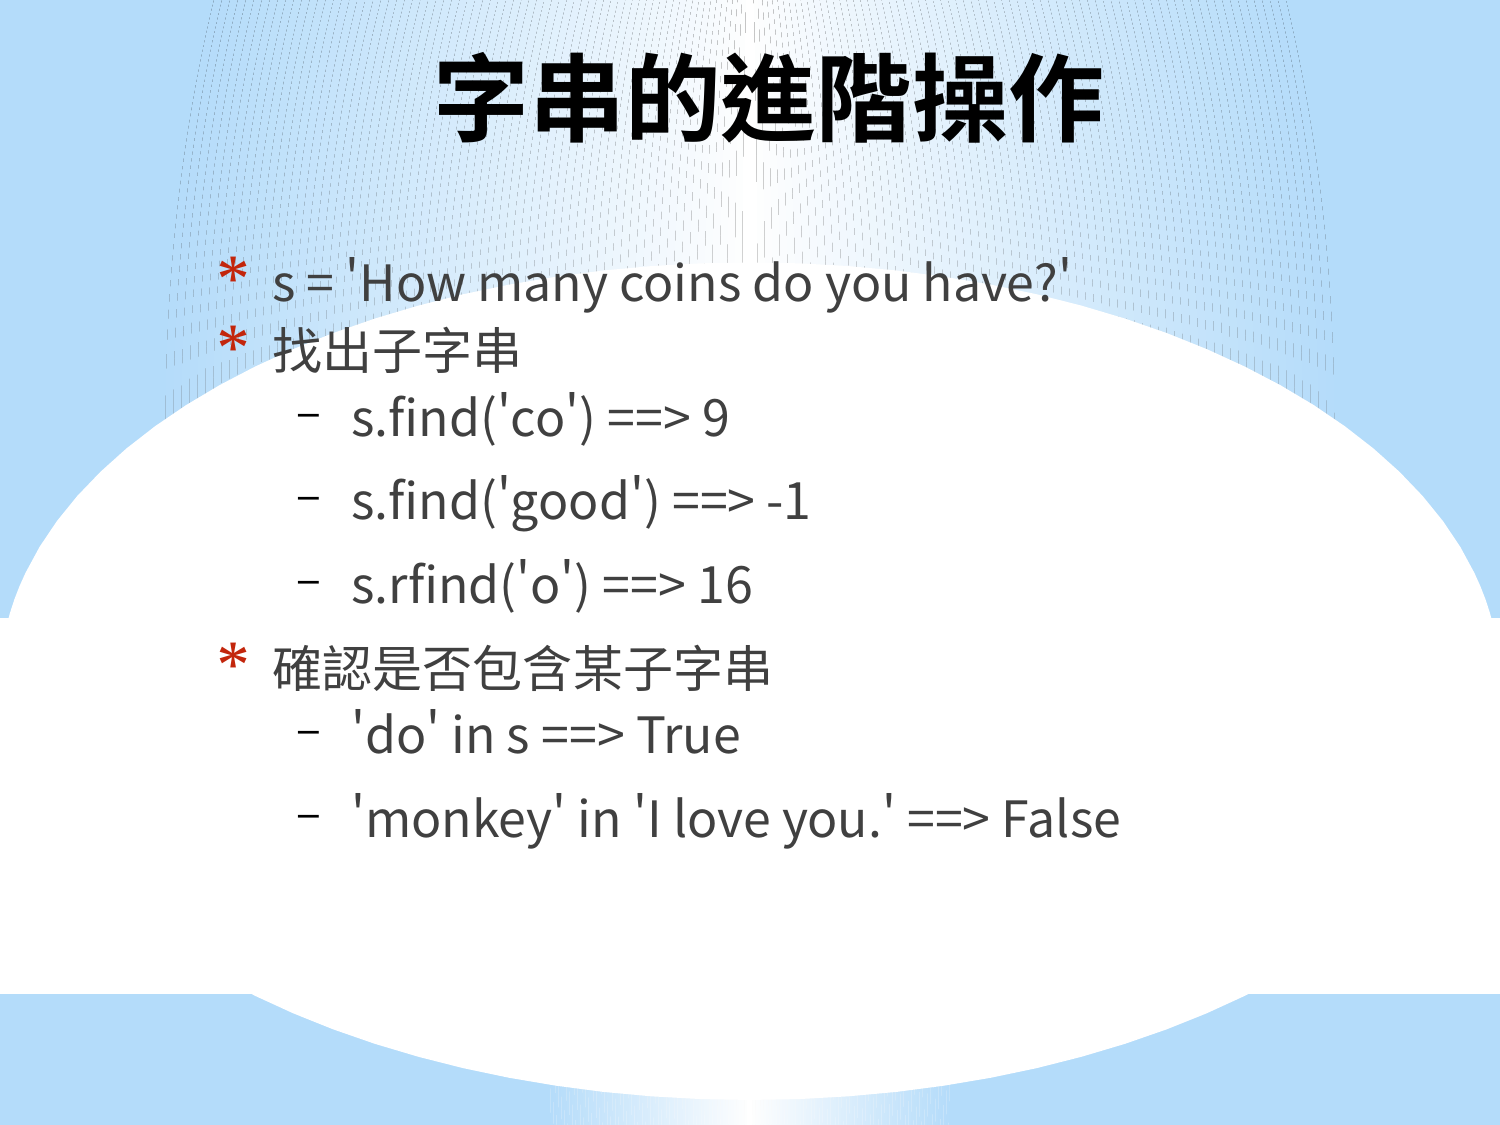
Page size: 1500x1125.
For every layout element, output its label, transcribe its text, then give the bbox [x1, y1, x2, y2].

list s = 'How many coins do you have?' 找出子字串 s.find('co') ==> 9 s.find('good') ==> -1 s.rfind('o') ==> 16 確認是否包含某子字串 'do' in s ==> True 'monkey' in 'I love you.' ==> False [194, 243, 1400, 1047]
title 字串的進階操作 [147, 30, 1412, 219]
